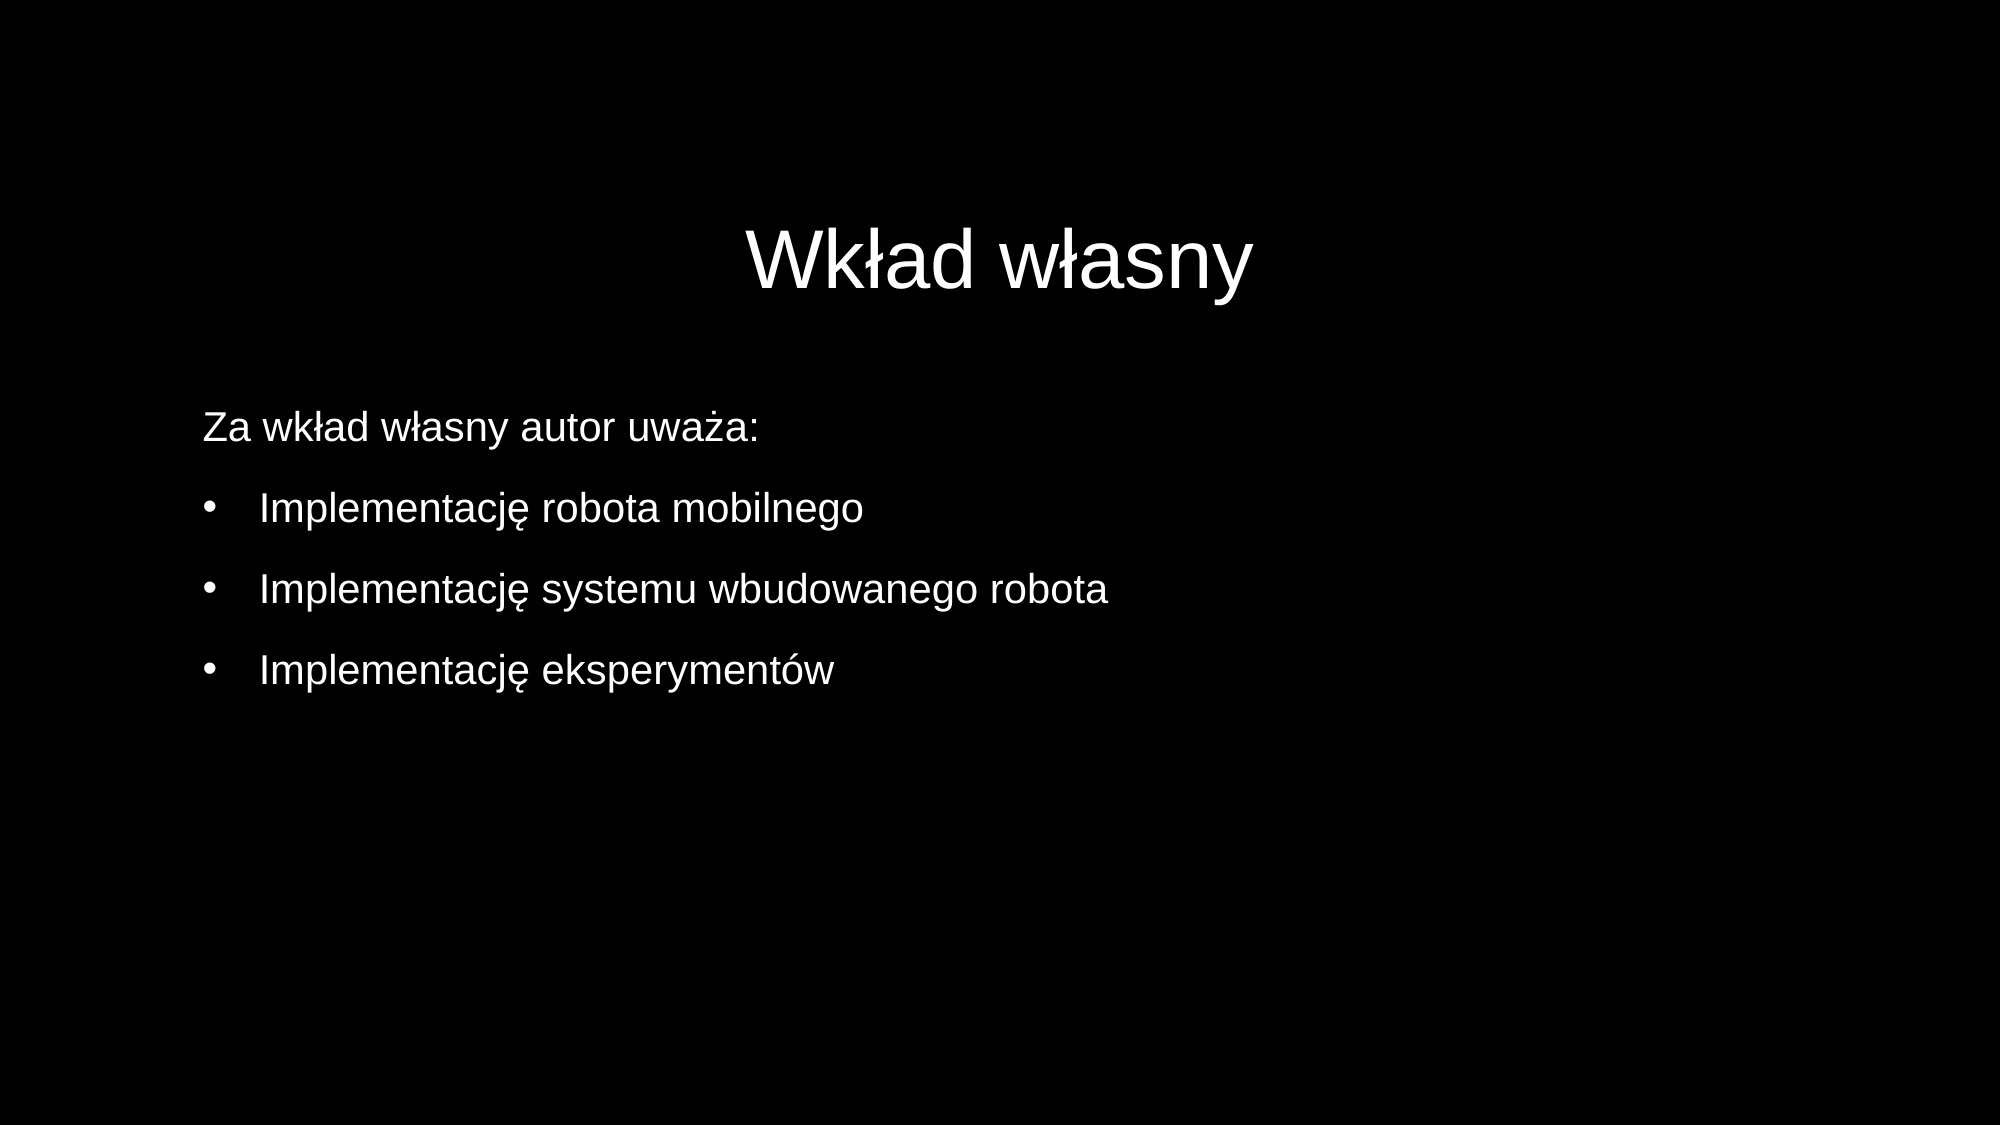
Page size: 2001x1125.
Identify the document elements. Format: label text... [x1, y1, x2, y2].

title Wkład własny [187, 143, 1813, 367]
list Za wkład własny autor uważa: Implementację robota mobilnego Implementację systemu wbudowanego robota Implementację eksperymentów [187, 382, 1813, 968]
